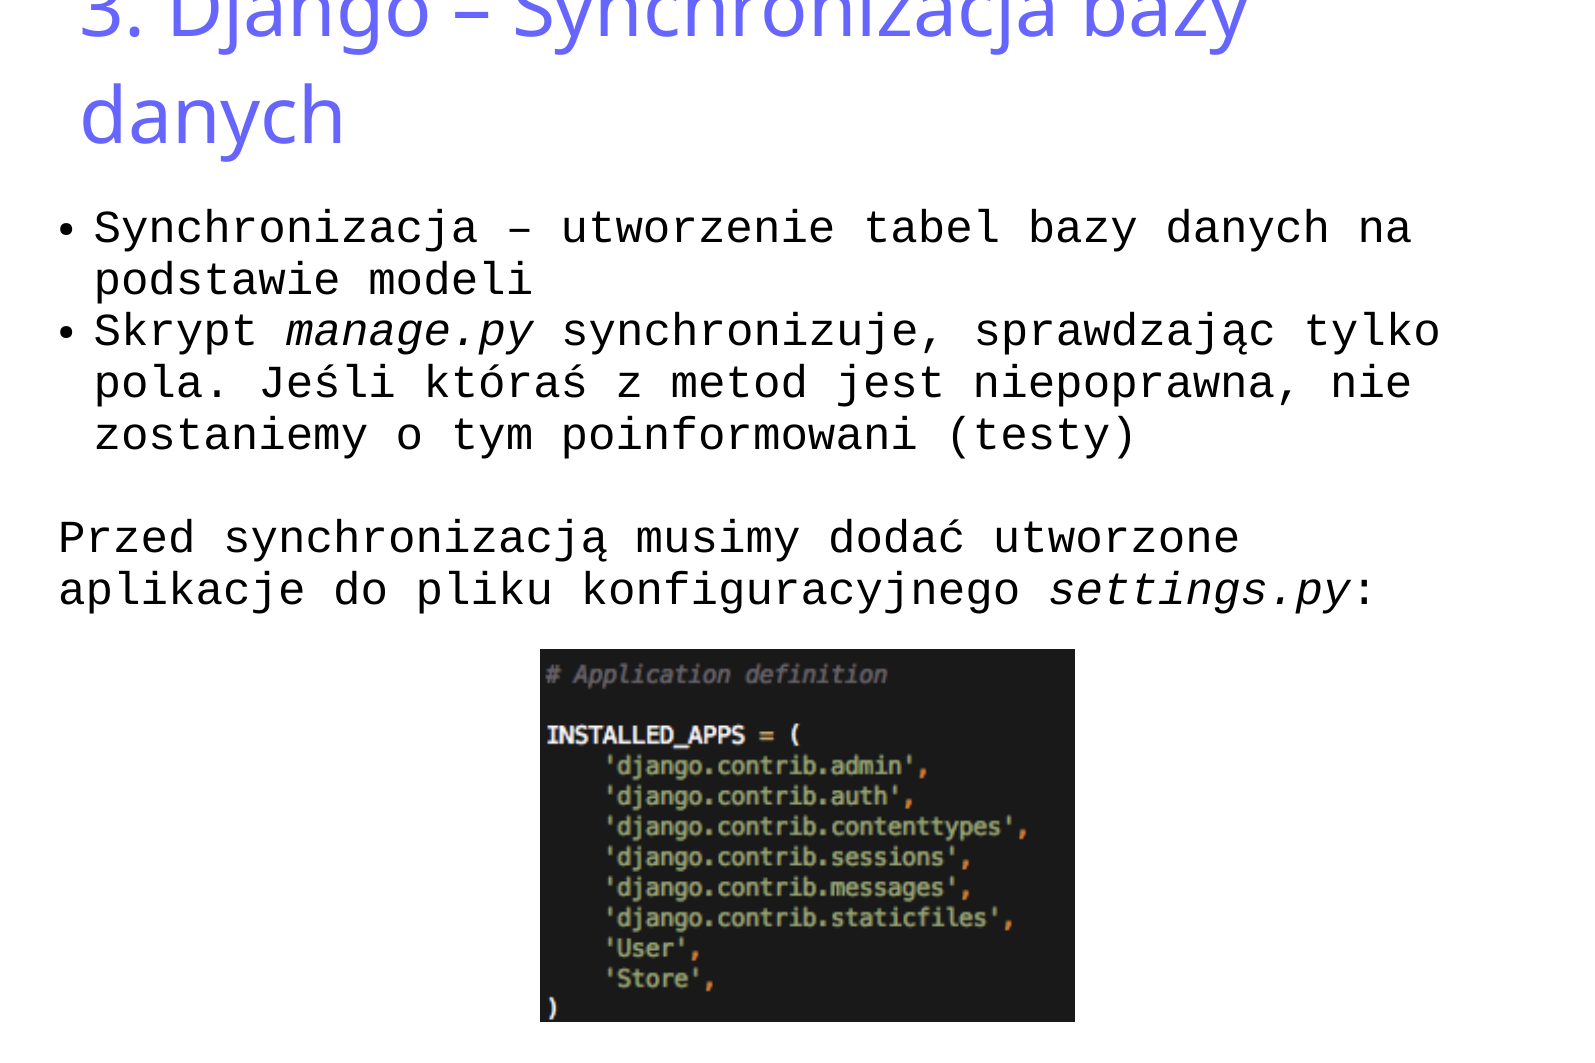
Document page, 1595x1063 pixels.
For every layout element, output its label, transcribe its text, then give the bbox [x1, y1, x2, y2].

title 3. Django – Synchronizacja bazy danych [79, 7, 1515, 255]
picture [540, 649, 1075, 1022]
text_box Synchronizacja – utworzenie tabel bazy danych na podstawie modeli Skrypt manage.py synchronizuje, sprawdzając tylko pola. Jeśli któraś z metod jest niepoprawna, nie zostaniemy o tym poinformowani (testy) Przed synchronizacją musimy dodać utworzone aplikacje do pliku konfiguracyjnego settings.py: [58, 204, 1494, 571]
